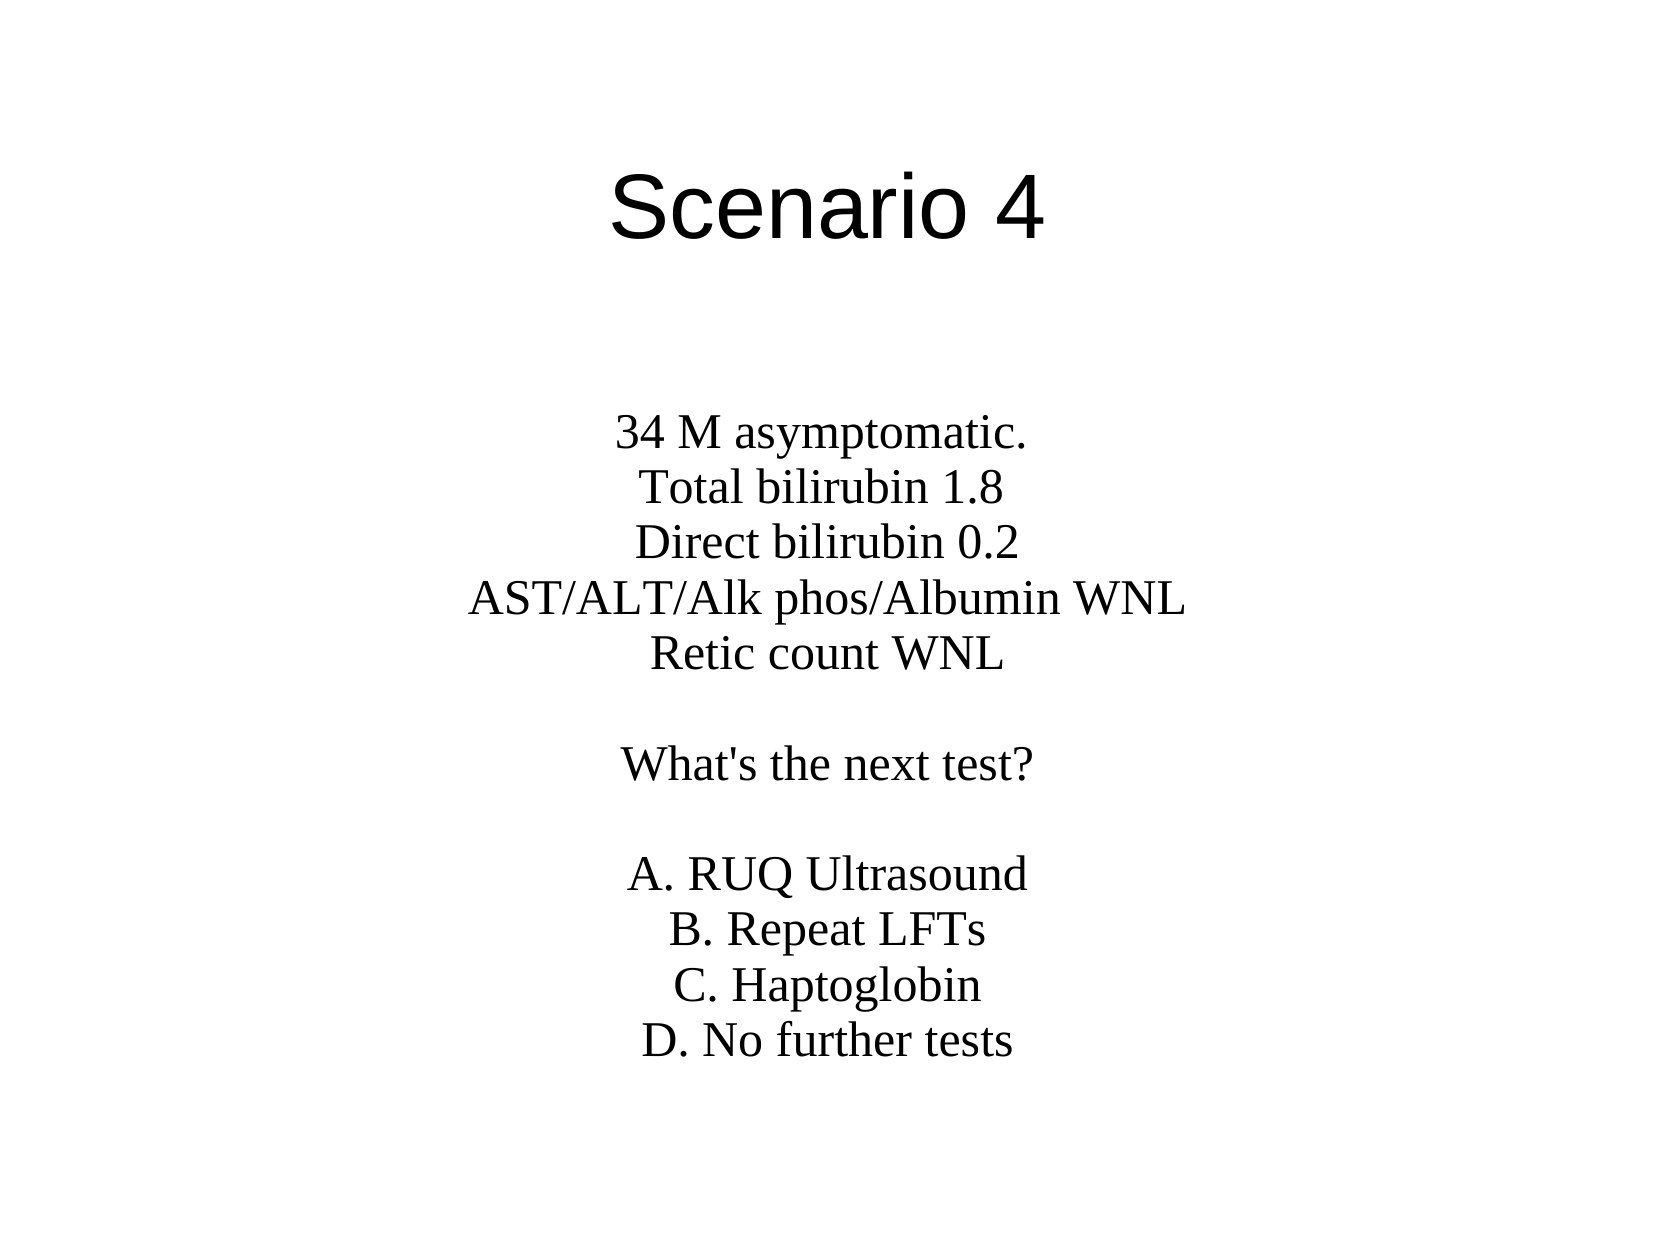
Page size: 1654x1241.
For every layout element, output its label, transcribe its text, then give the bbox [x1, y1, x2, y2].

title Scenario 4 [121, 102, 1534, 311]
subtitle 34 M asymptomatic. Total bilirubin 1.8 Direct bilirubin 0.2 AST/ALT/Alk phos/Albumin WNL Retic count WNL What's the next test? A. RUQ Ultrasound B. Repeat LFTs C. Haptoglobin D. No further tests [121, 344, 1534, 1127]
